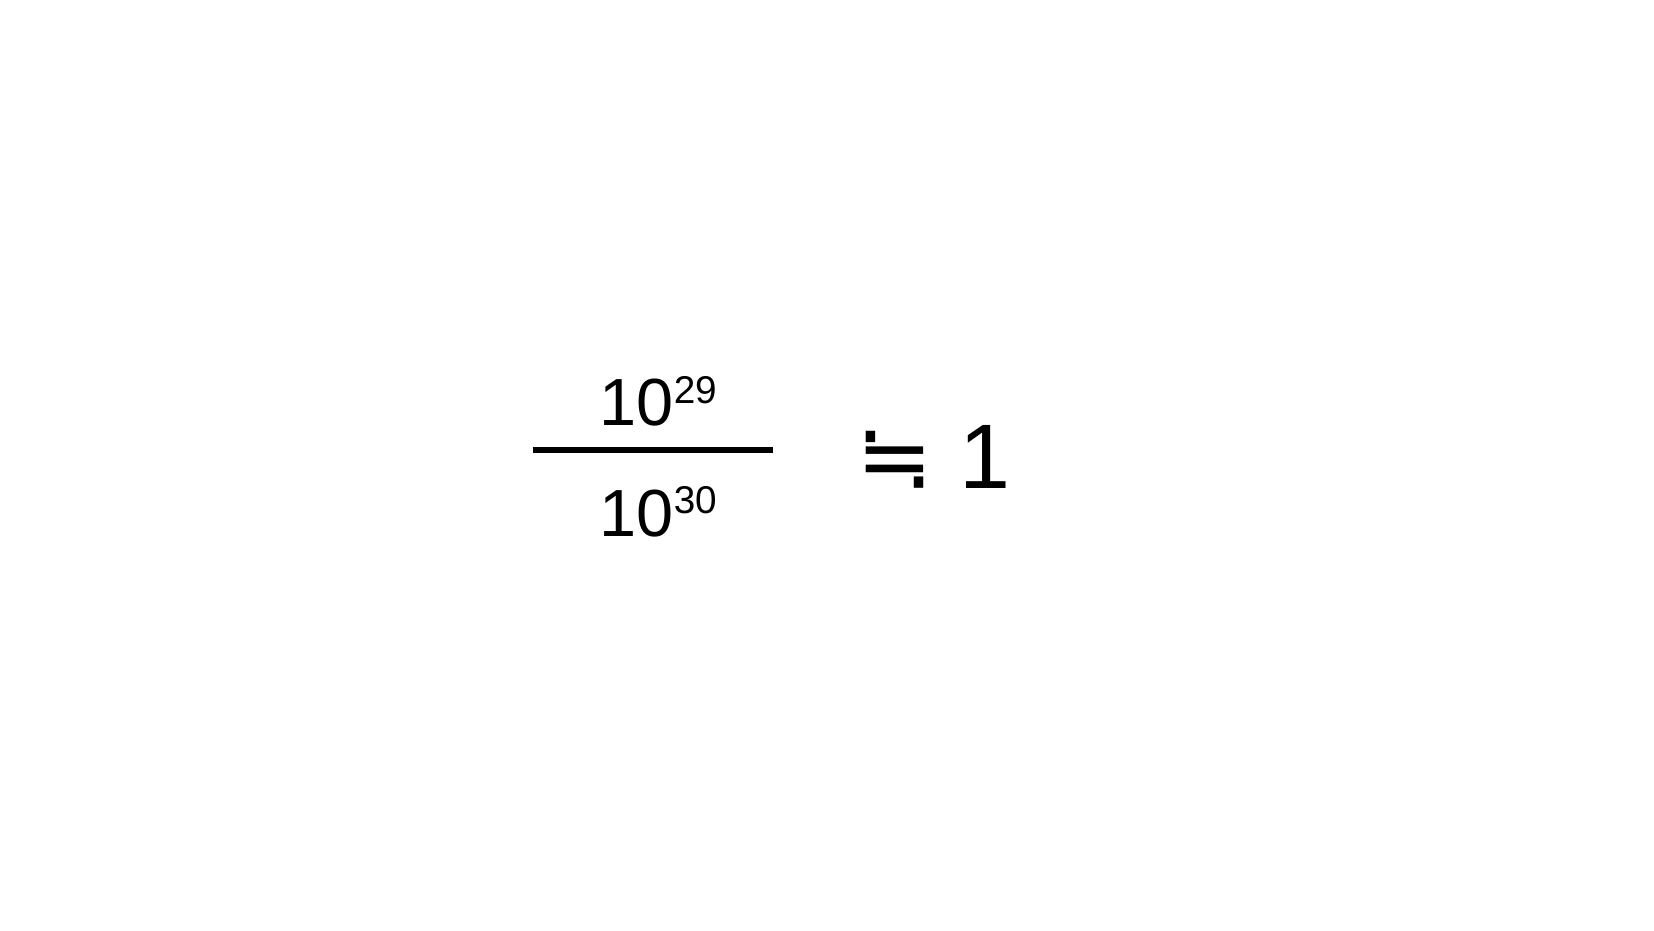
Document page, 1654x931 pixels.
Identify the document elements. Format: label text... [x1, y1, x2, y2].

text_box 1029 [585, 357, 736, 447]
title ≒ 1 [765, 405, 1103, 508]
text_box 1030 [585, 468, 736, 558]
